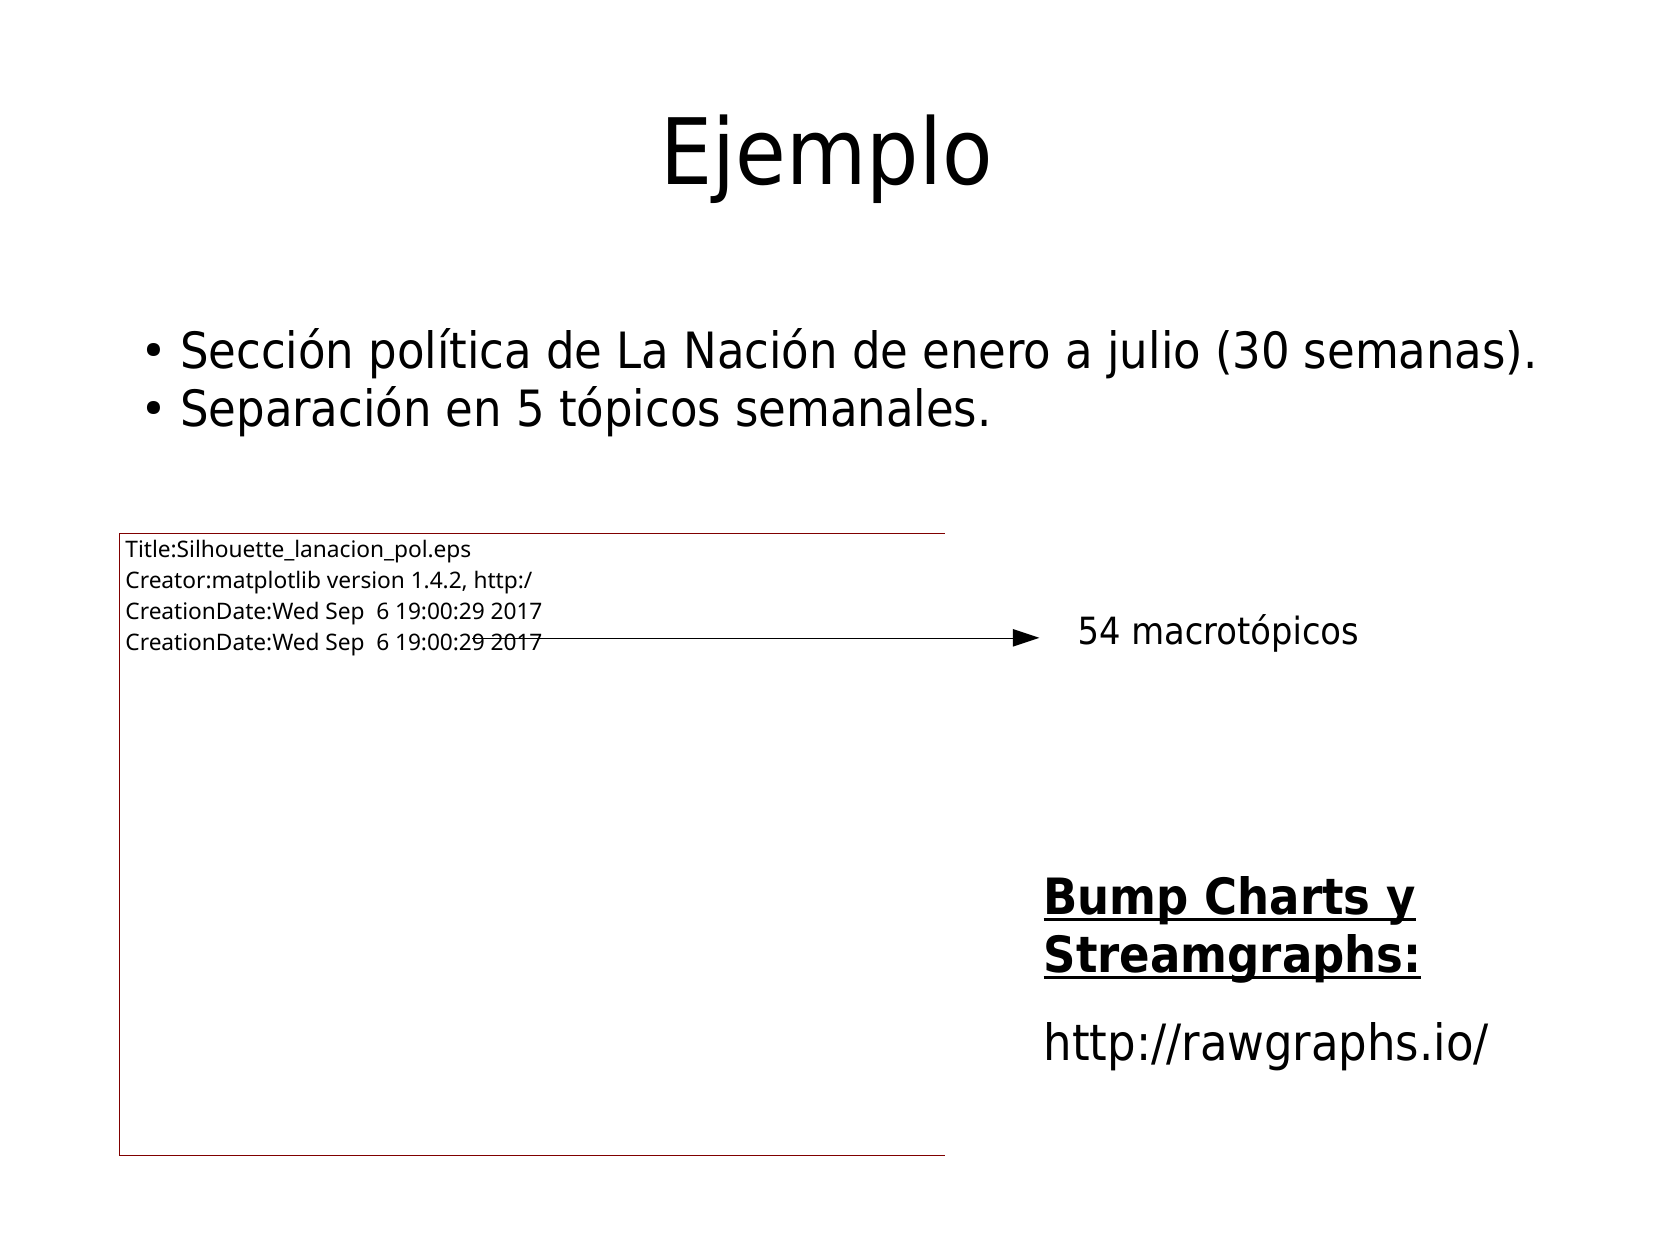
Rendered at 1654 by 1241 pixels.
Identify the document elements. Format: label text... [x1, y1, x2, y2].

text_box Bump Charts y Streamgraphs: http://rawgraphs.io/ [972, 868, 1613, 1211]
text_box Sección política de La Nación de enero a julio (30 semanas). Separación en 5 tópicos semanales. [129, 314, 1583, 506]
text_box 54 macrotópicos [1062, 602, 1619, 662]
title Ejemplo [82, 49, 1571, 257]
picture [118, 531, 945, 1156]
